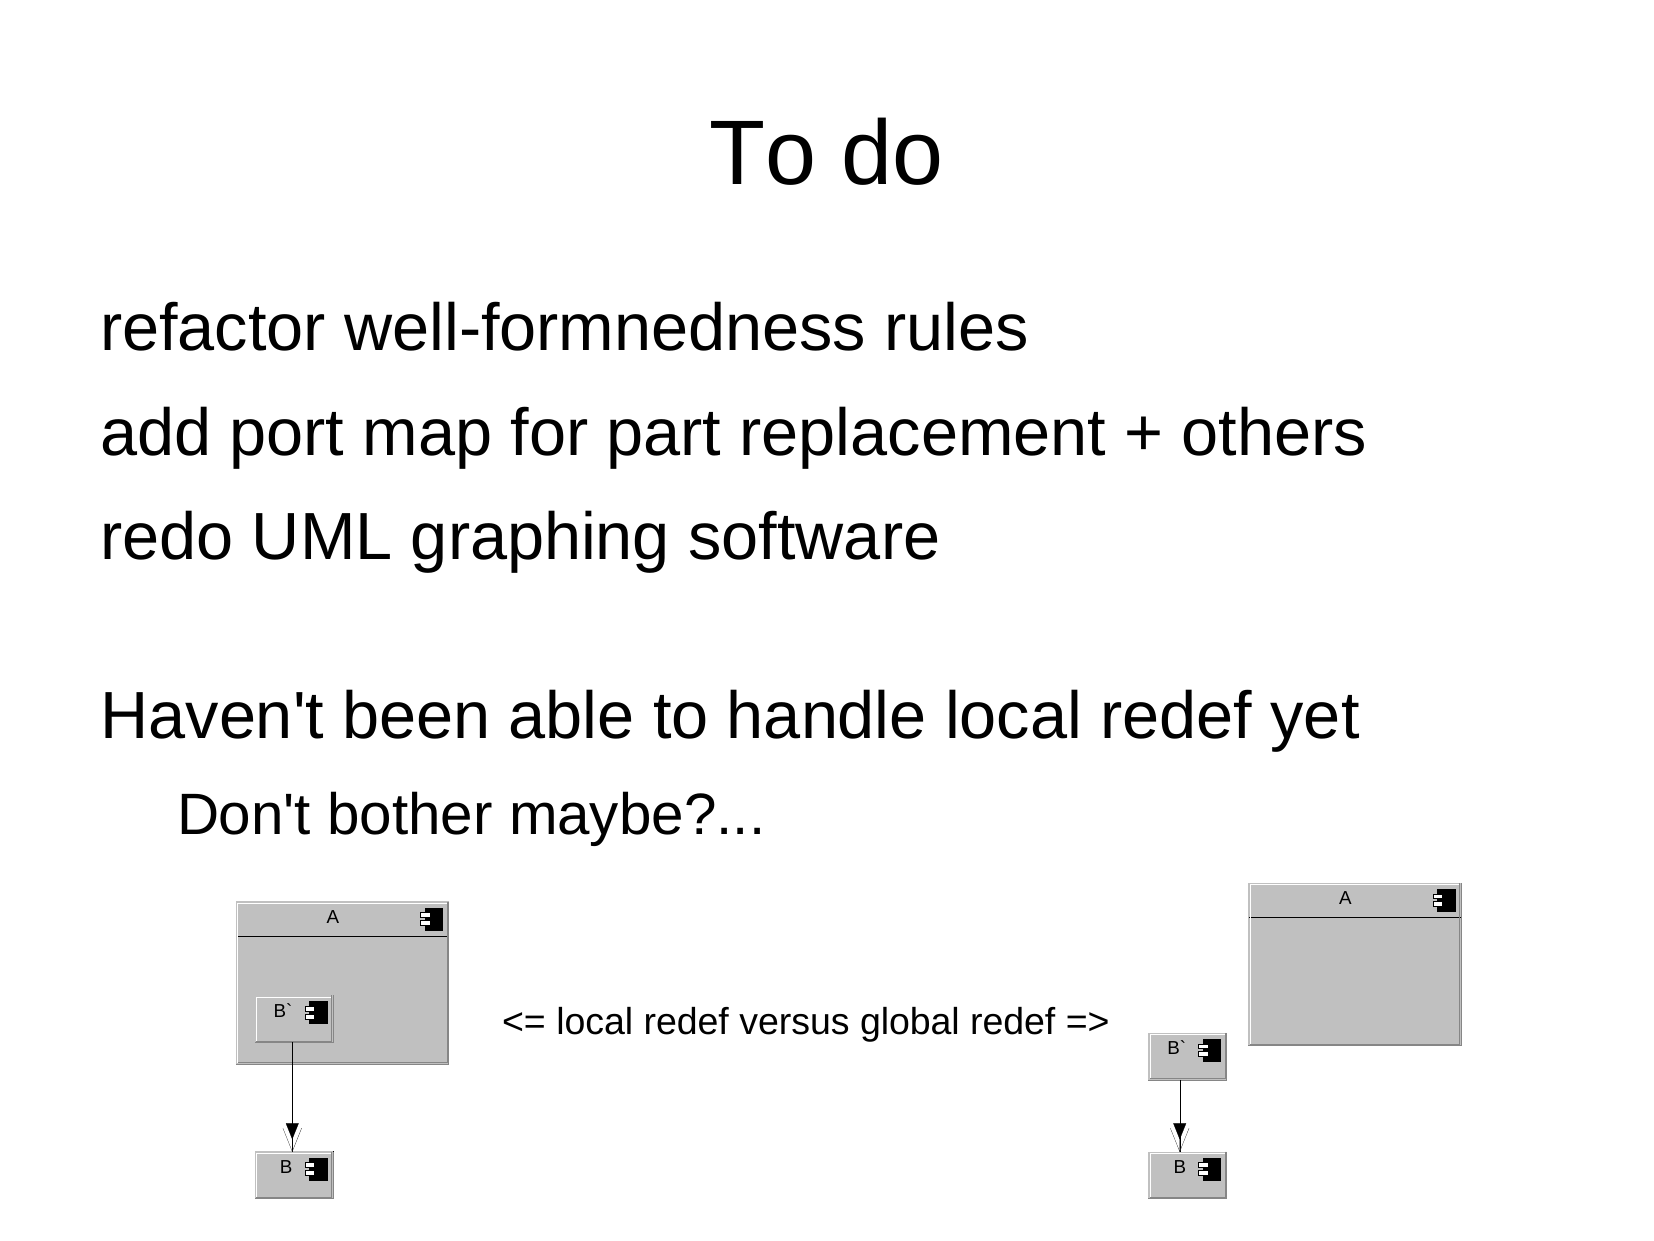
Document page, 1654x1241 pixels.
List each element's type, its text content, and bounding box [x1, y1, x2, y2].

text_box <= local redef versus global redef => [487, 993, 1126, 1051]
picture [234, 900, 451, 1200]
list refactor well-formnedness rules add port map for part replacement + others redo UML graphing software Haven't been able to handle local redef yet Don't bother maybe?... [82, 290, 1571, 1094]
picture [1146, 881, 1463, 1201]
title To do [82, 56, 1571, 250]
